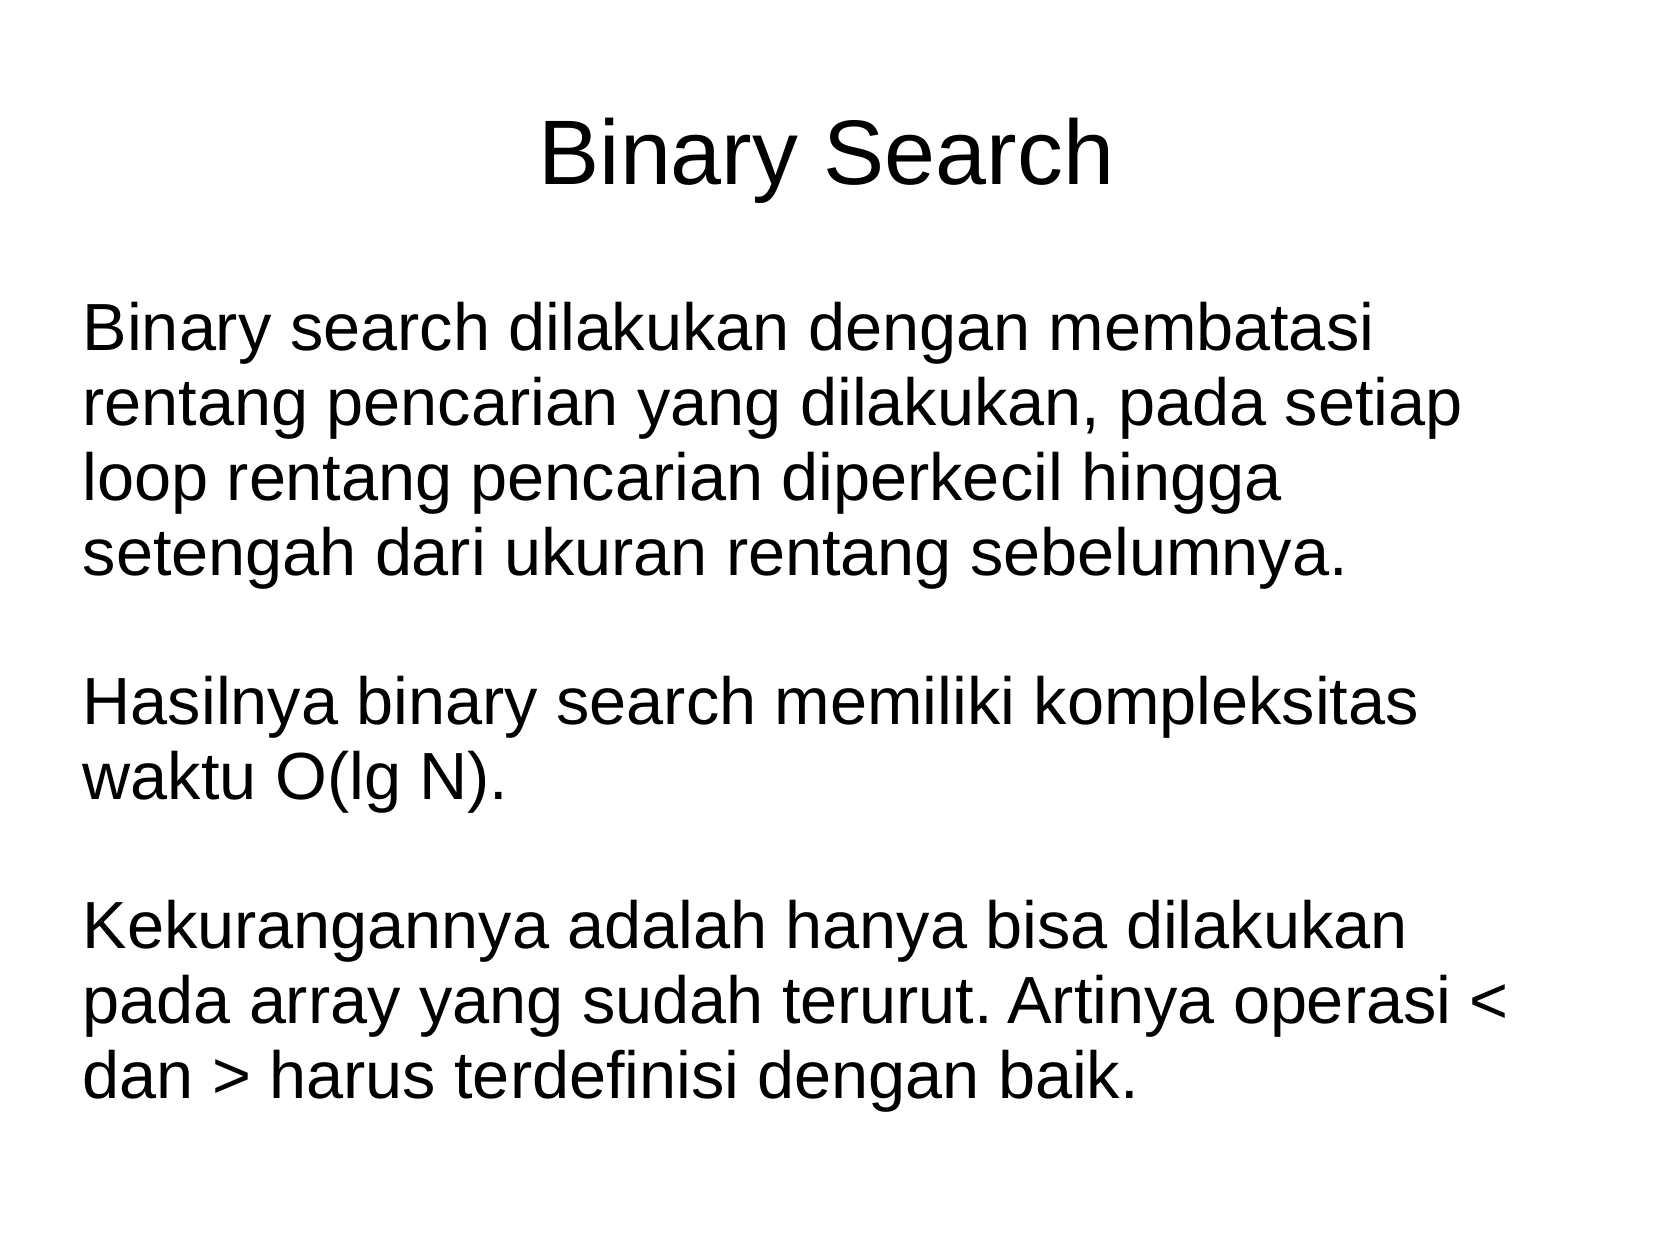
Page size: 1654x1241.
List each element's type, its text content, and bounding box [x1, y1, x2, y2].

subtitle Binary search dilakukan dengan membatasi rentang pencarian yang dilakukan, pada setiap loop rentang pencarian diperkecil hingga setengah dari ukuran rentang sebelumnya. Hasilnya binary search memiliki kompleksitas waktu O(lg N). Kekurangannya adalah hanya bisa dilakukan pada array yang sudah terurut. Artinya operasi < dan > harus terdefinisi dengan baik. [82, 290, 1571, 1113]
title Binary Search [82, 49, 1571, 257]
